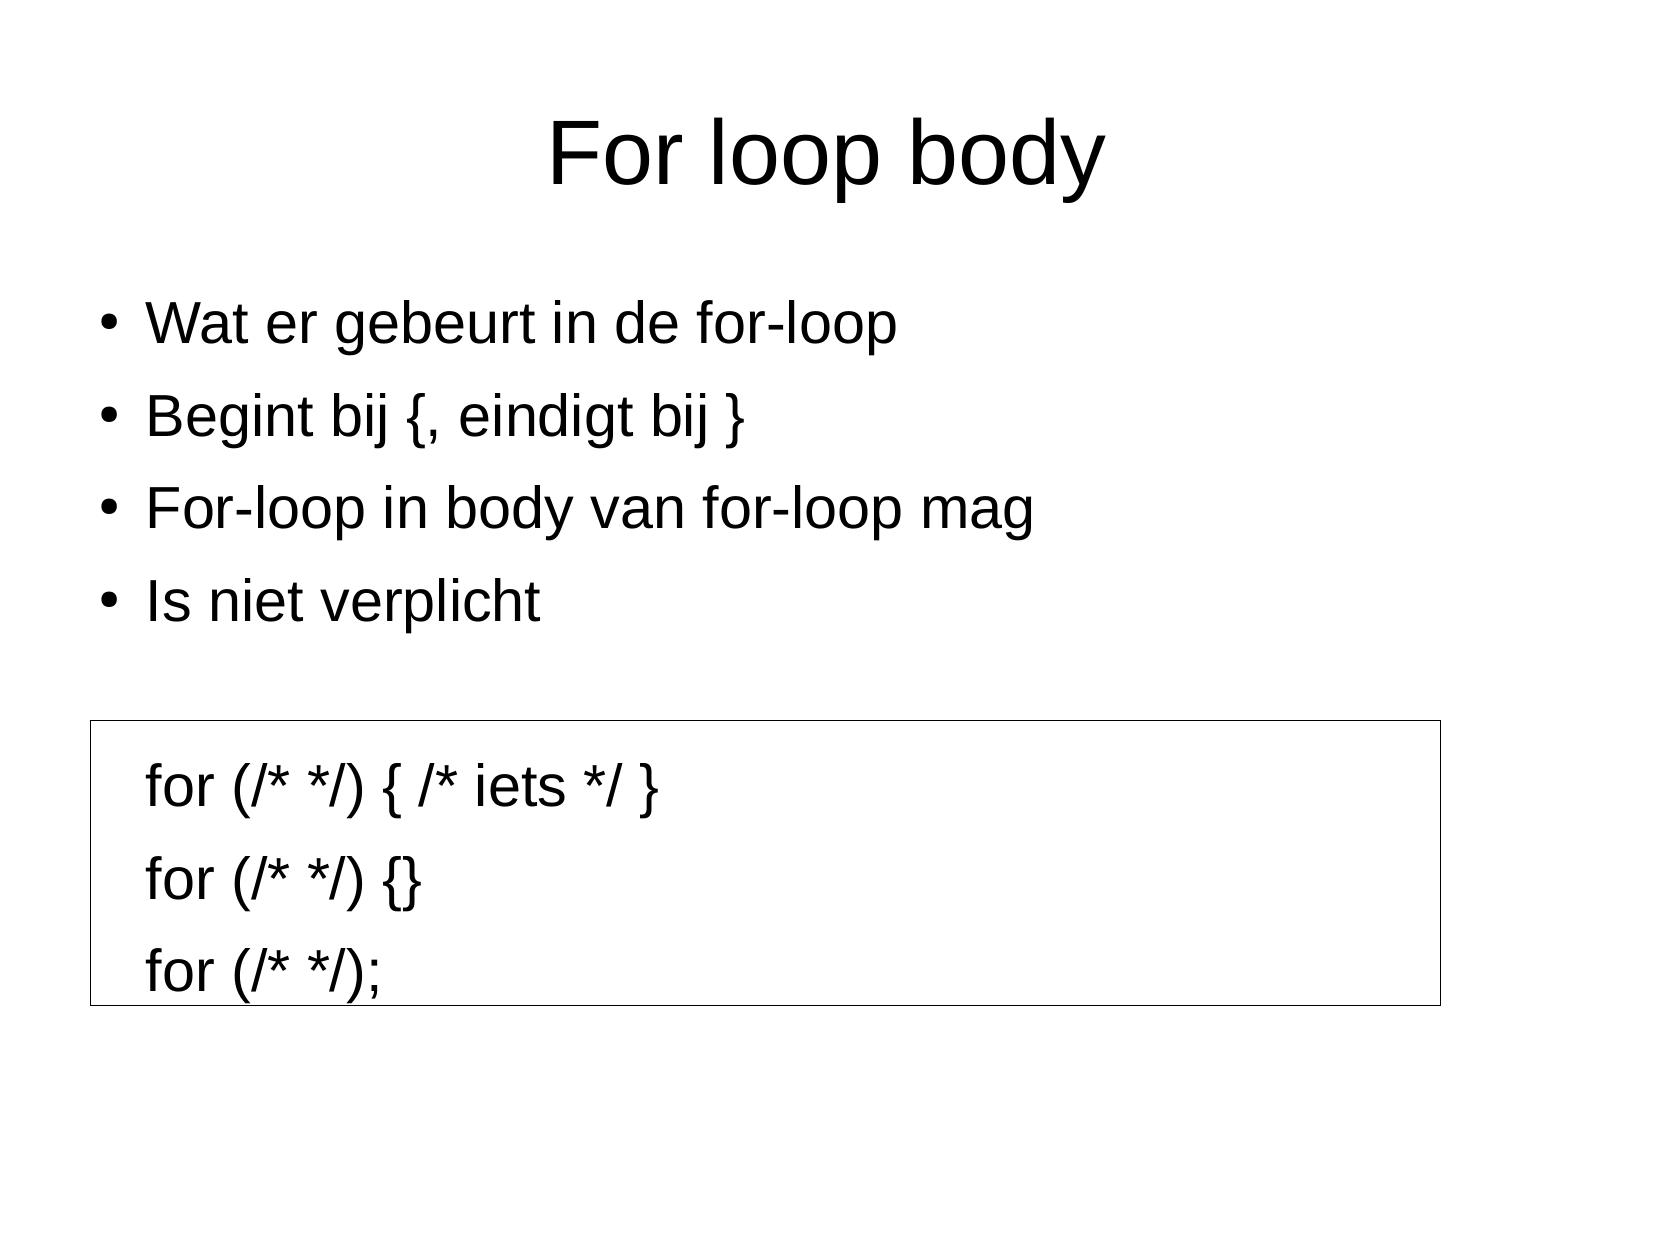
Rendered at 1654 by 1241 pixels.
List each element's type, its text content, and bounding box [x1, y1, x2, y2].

title For loop body [82, 49, 1571, 257]
list Wat er gebeurt in de for-loop Begint bij {, eindigt bij } For-loop in body van for-loop mag Is niet verplicht for (/* */) { /* iets */ } for (/* */) {} for (/* */); [82, 290, 1571, 1010]
